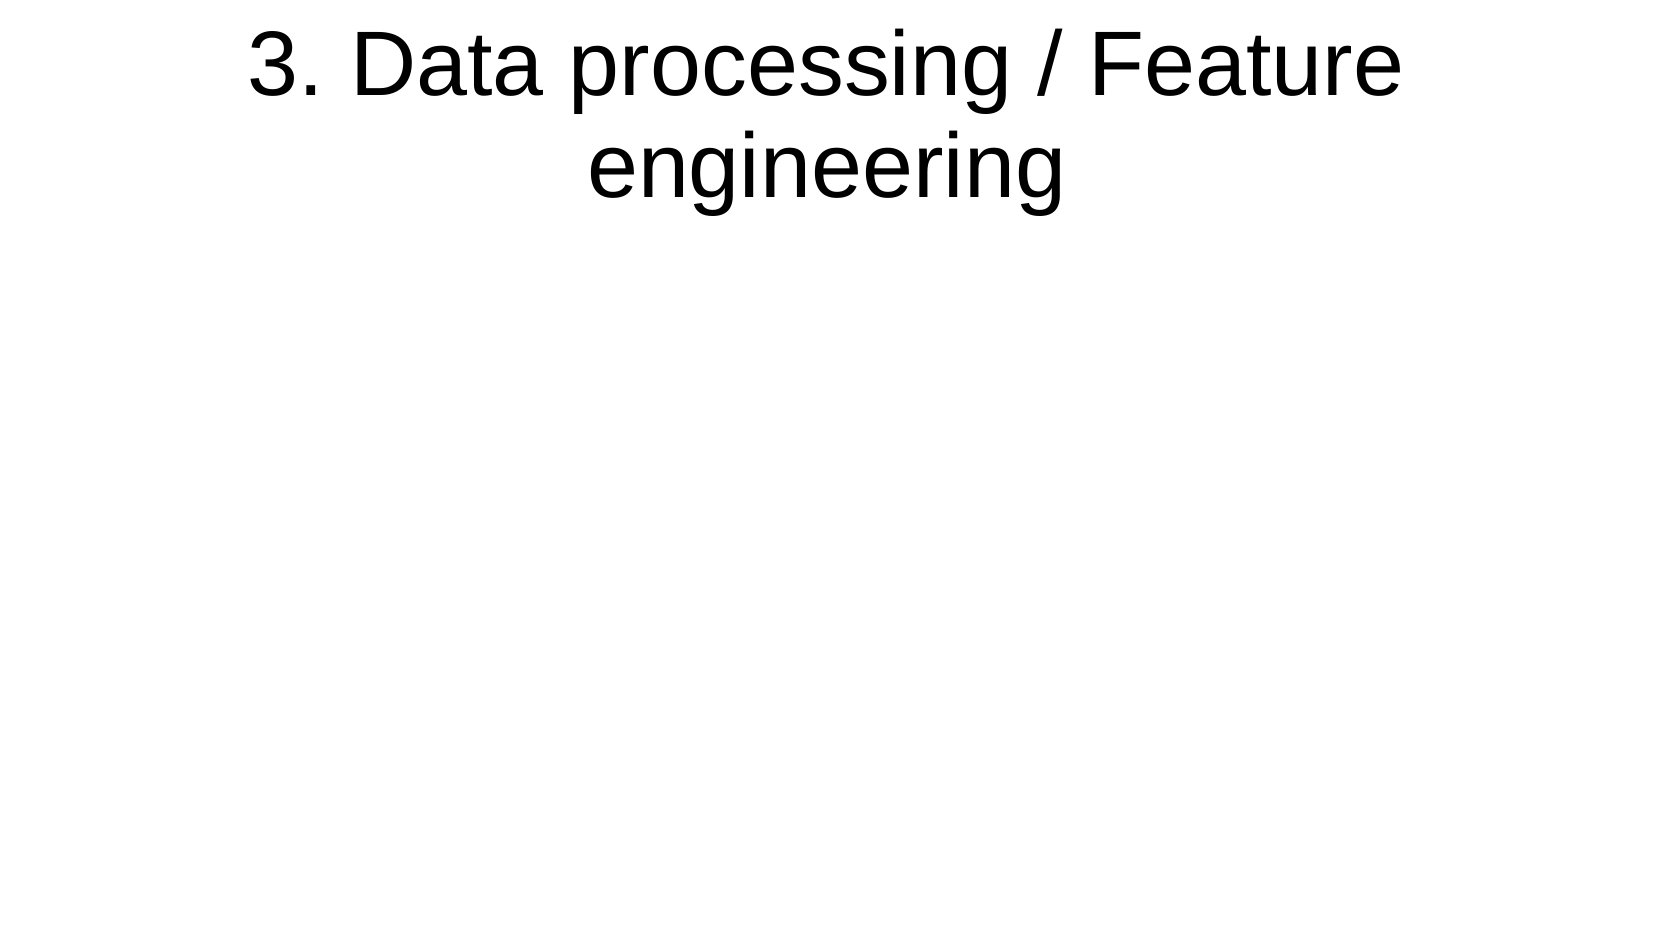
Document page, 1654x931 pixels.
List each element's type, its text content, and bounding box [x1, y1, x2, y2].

title 3. Data processing / Feature engineering [82, 12, 1571, 218]
